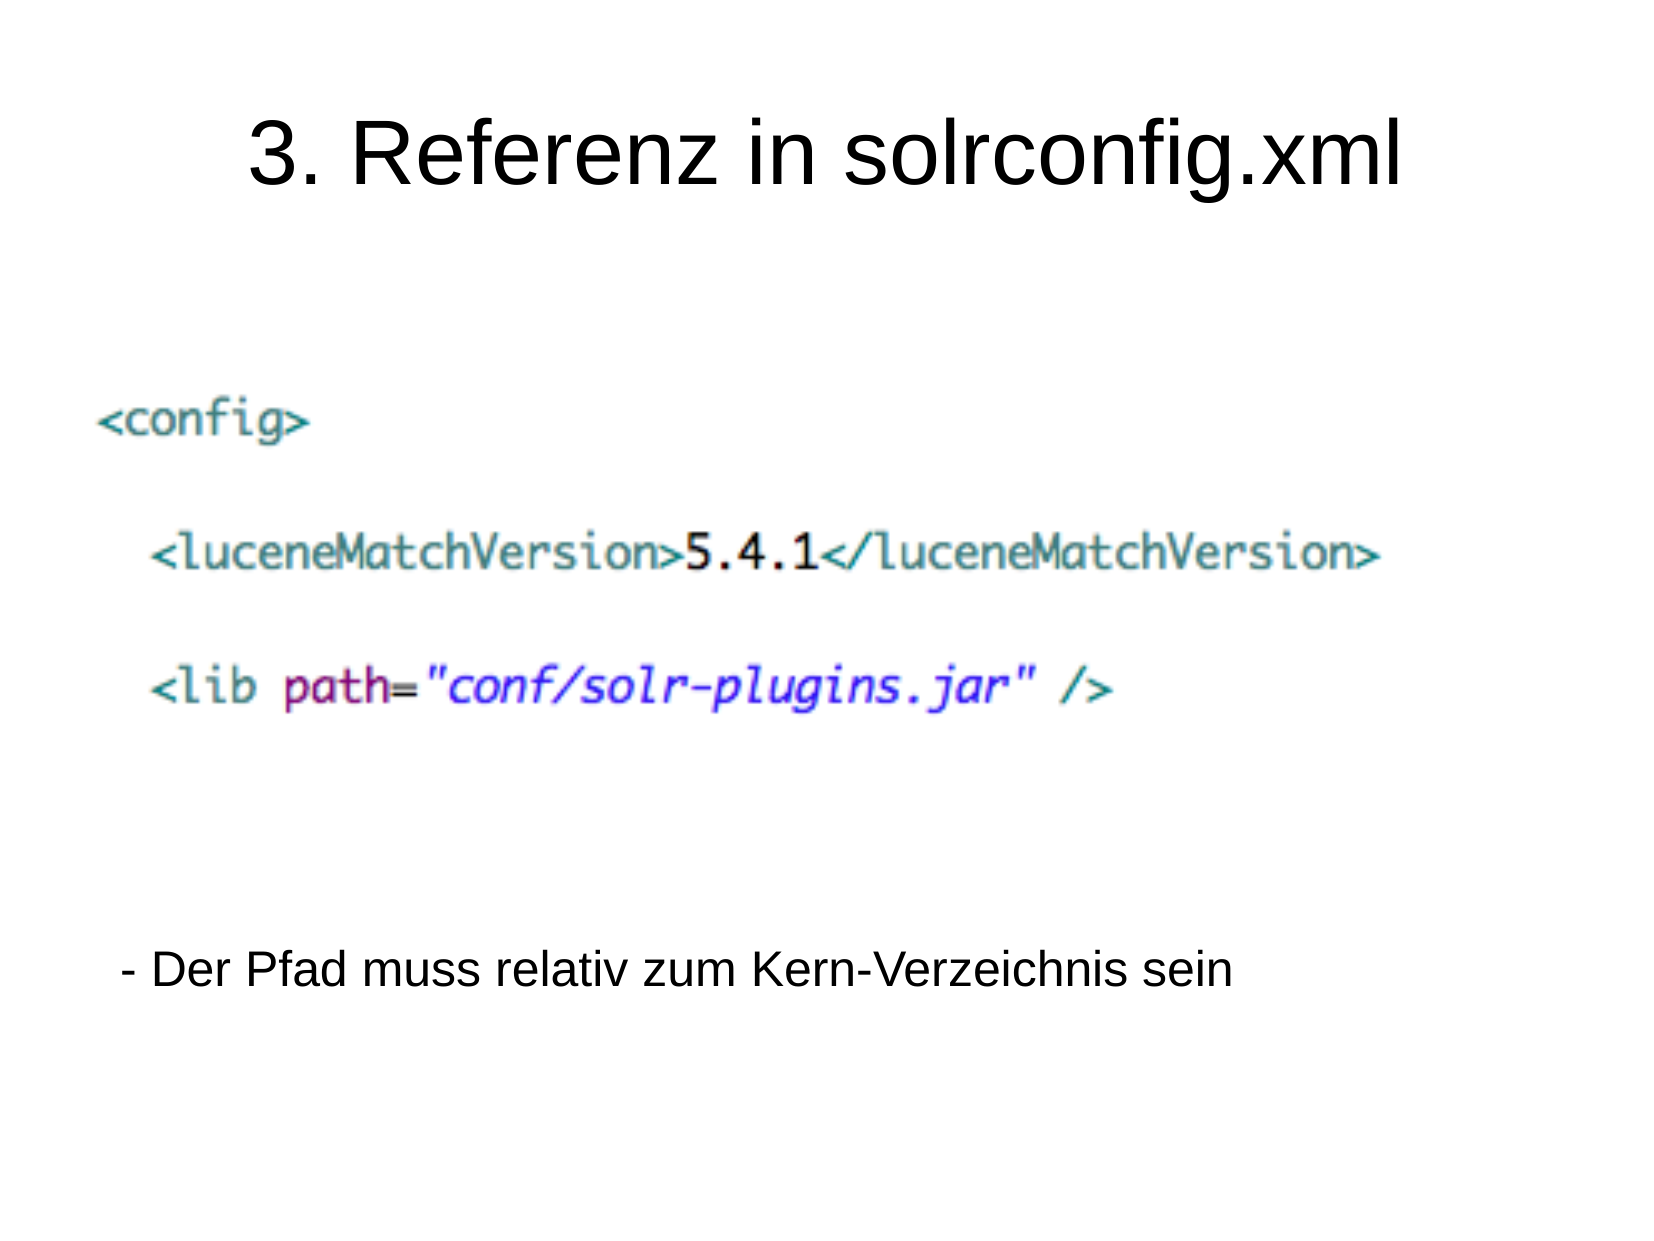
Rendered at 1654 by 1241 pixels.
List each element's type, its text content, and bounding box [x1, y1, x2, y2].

picture [90, 346, 1579, 771]
title 3. Referenz in solrconfig.xml [82, 49, 1571, 257]
text_box - Der Pfad muss relativ zum Kern-Verzeichnis sein [105, 933, 1250, 1005]
